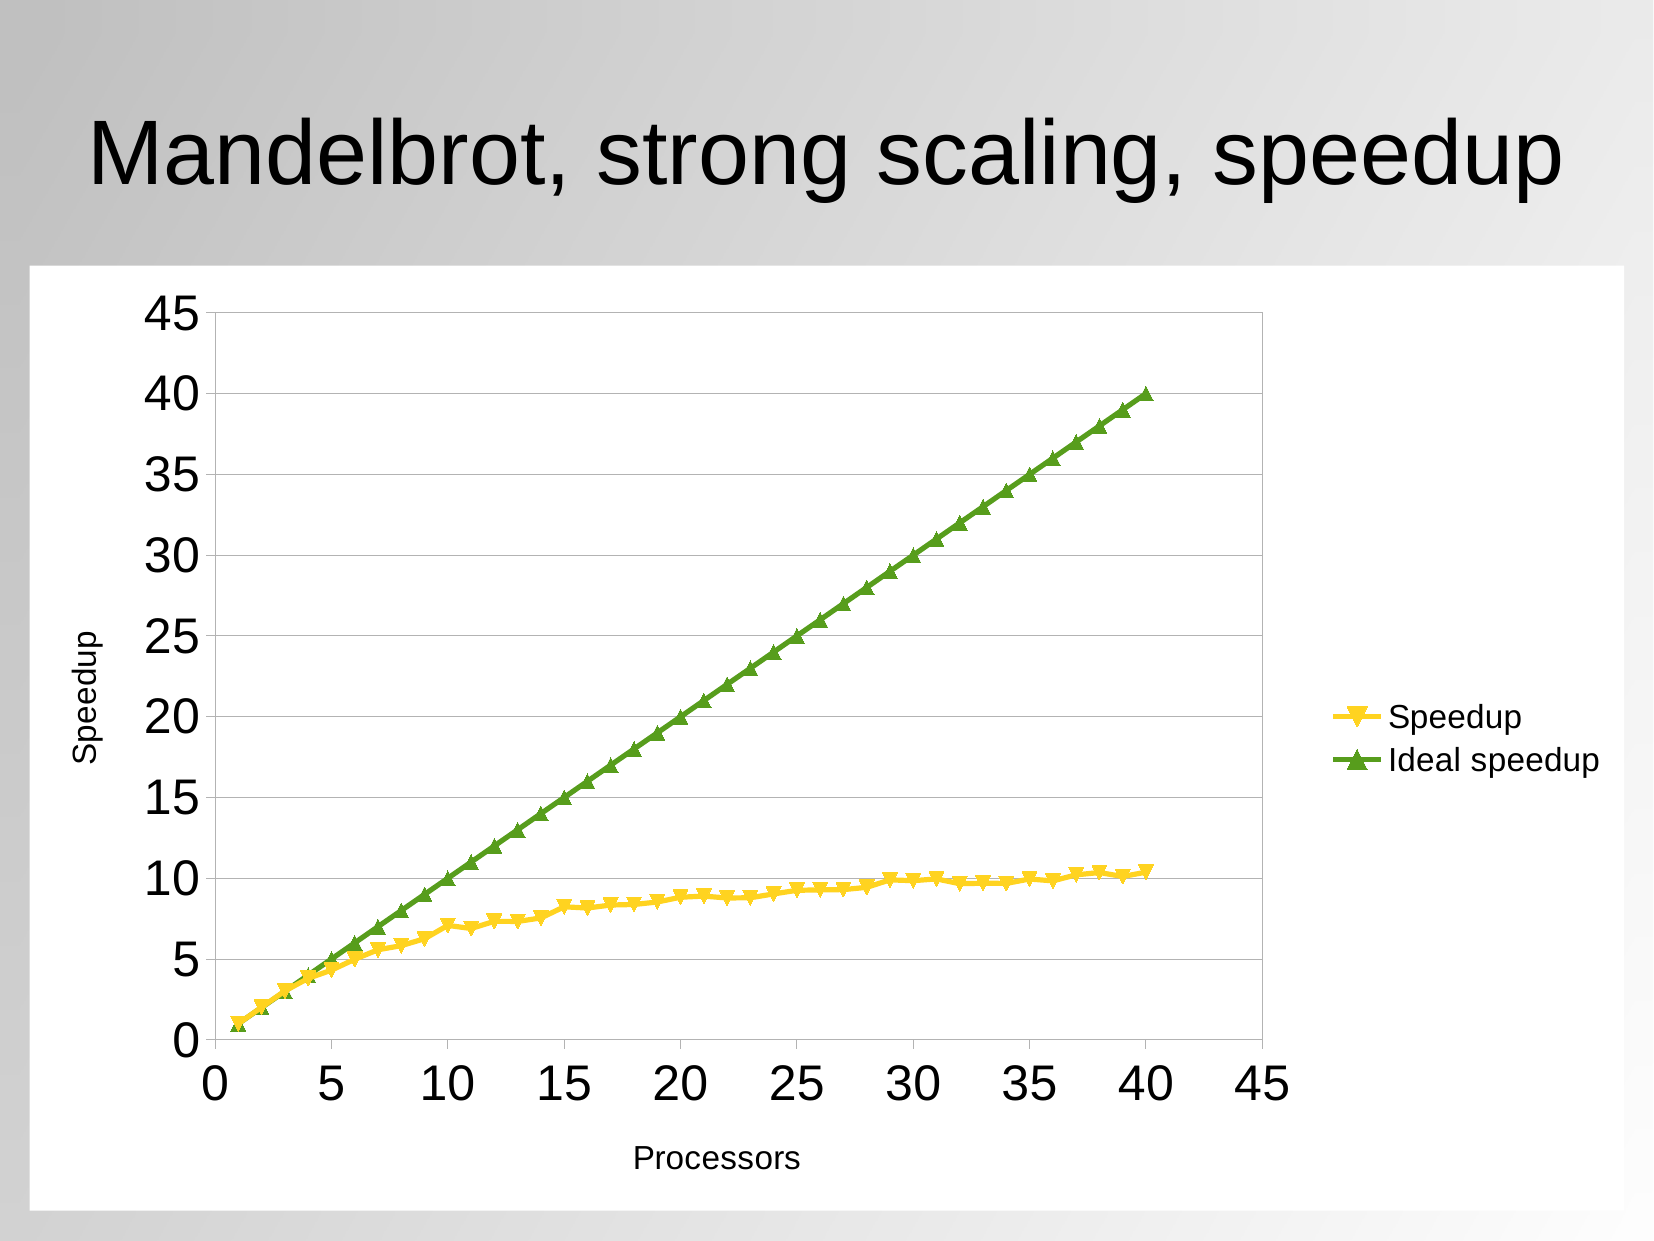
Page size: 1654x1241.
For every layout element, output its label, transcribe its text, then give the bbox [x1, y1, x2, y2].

title Mandelbrot, strong scaling, speedup [82, 49, 1571, 257]
picture [0, 0, 1654, 1241]
chart [29, 265, 1625, 1211]
